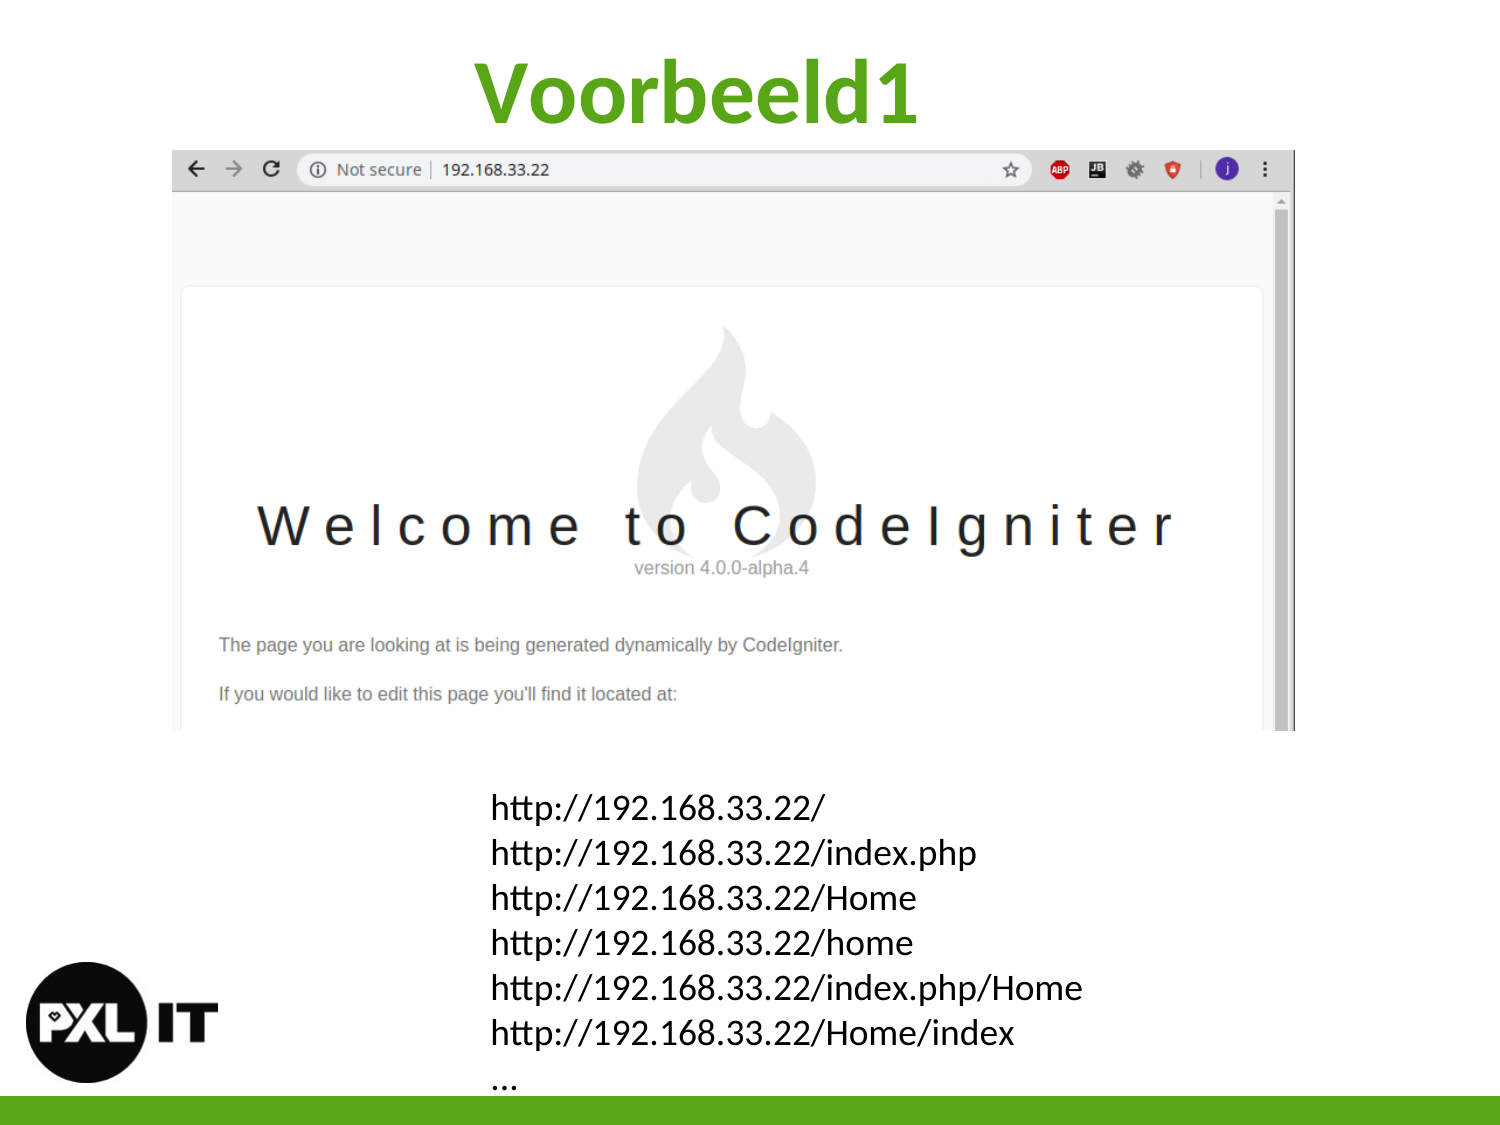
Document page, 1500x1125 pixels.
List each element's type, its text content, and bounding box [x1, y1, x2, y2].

picture [172, 150, 1295, 731]
text_box http://192.168.33.22/ http://192.168.33.22/index.php http://192.168.33.22/Home http://192.168.33.22/home http://192.168.33.22/index.php/Home http://192.168.33.22/Home/index ... [475, 775, 1136, 1106]
text_box [240, 818, 974, 1125]
picture [26, 962, 218, 1083]
text_box Voorbeeld1 [0, 24, 1441, 151]
